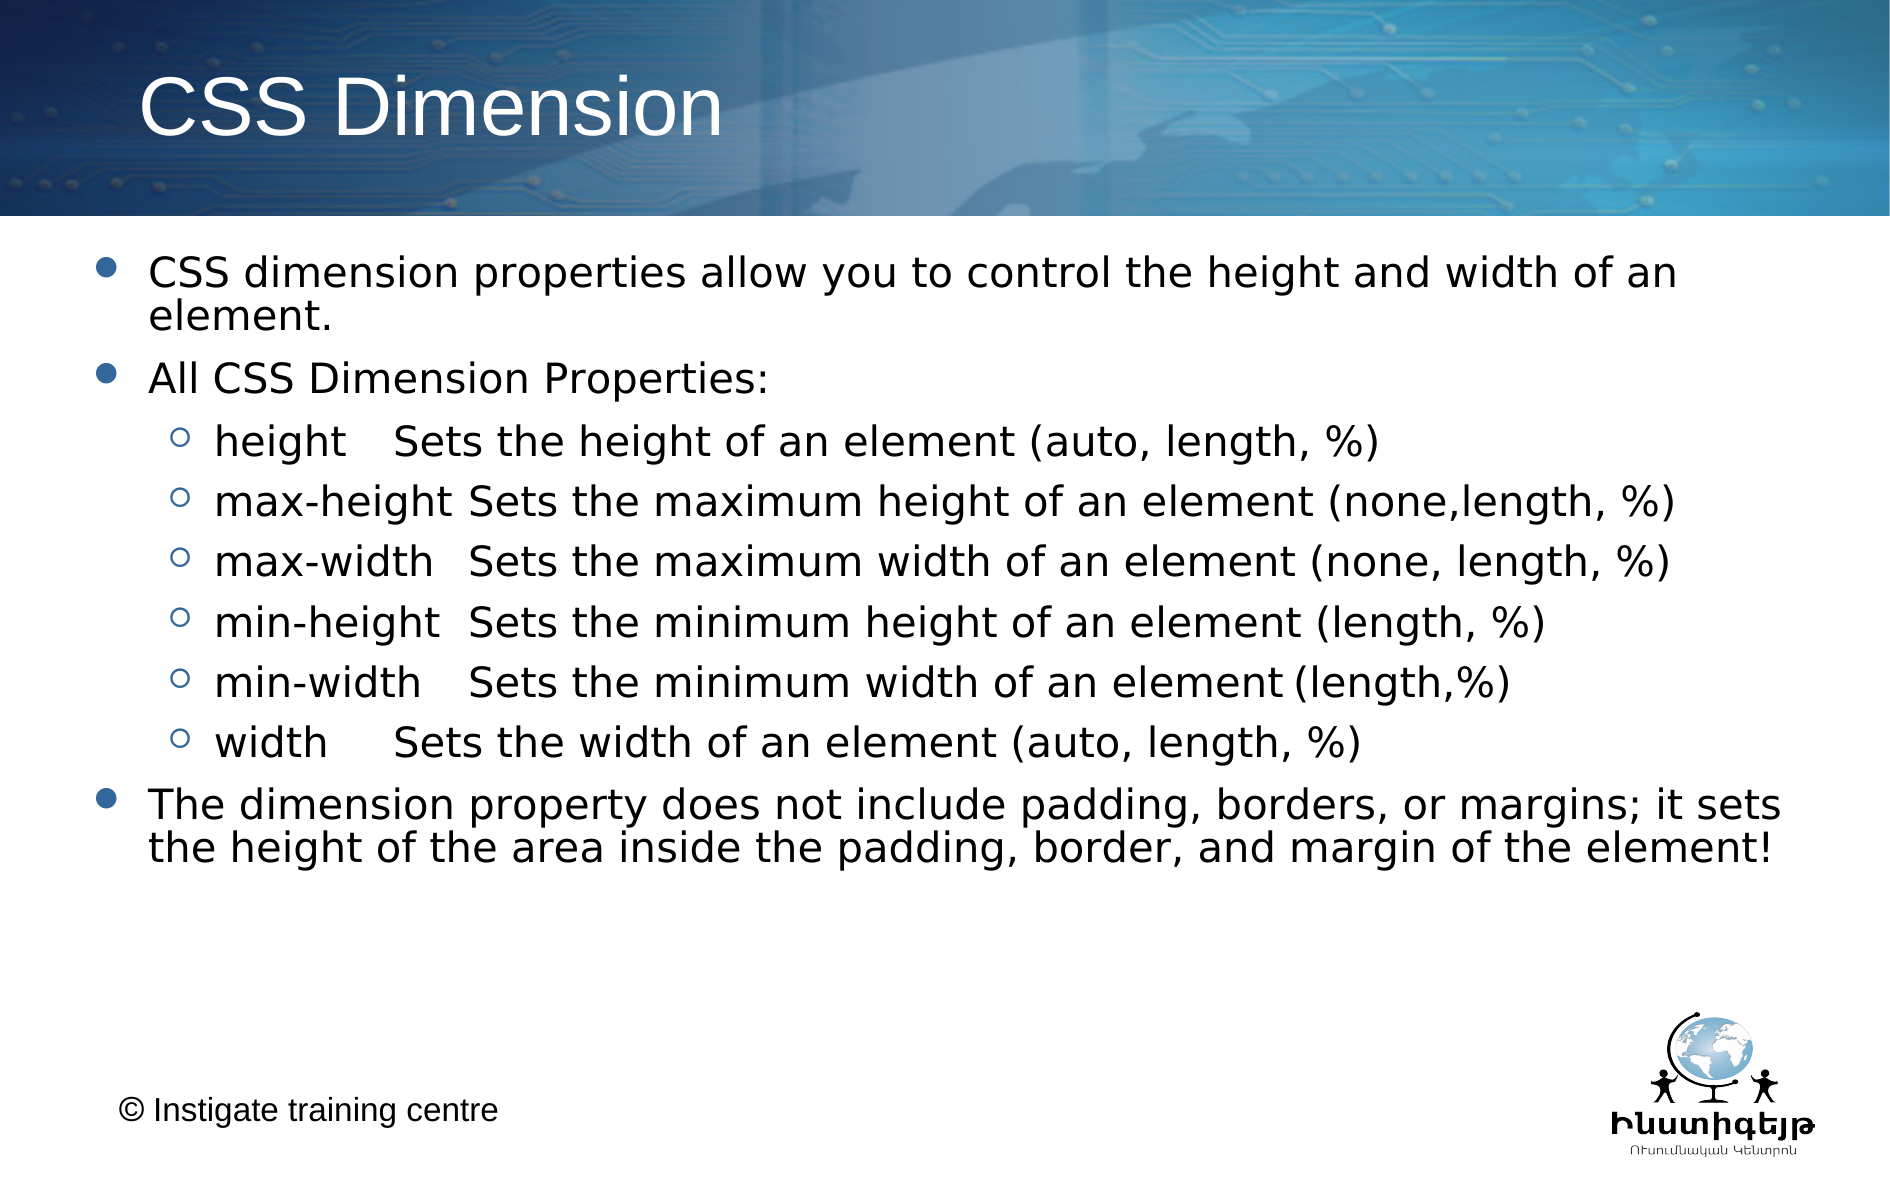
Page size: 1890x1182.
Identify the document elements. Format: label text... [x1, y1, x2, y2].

text_box CSS Dimension [138, 82, 1801, 87]
picture [0, 0, 1890, 216]
text_box CSS Box Model [138, 147, 1801, 153]
list CSS dimension properties allow you to control the height and width of an element. All CSS Dimension Properties: height Sets the height of an element (auto, length, %) max-height Sets the maximum height of an element (none,length, %) max-width Sets the maximum width of an element (none, length, %) min-height Sets the minimum height of an element (length, %) min-width Sets the minimum width of an element (length,%) width Sets the width of an element (auto, length, %) The dimension property does not include padding, borders, or margins; it sets the height of the area inside the padding, border, and margin of the element! [93, 252, 1820, 277]
picture [1612, 1012, 1815, 1157]
